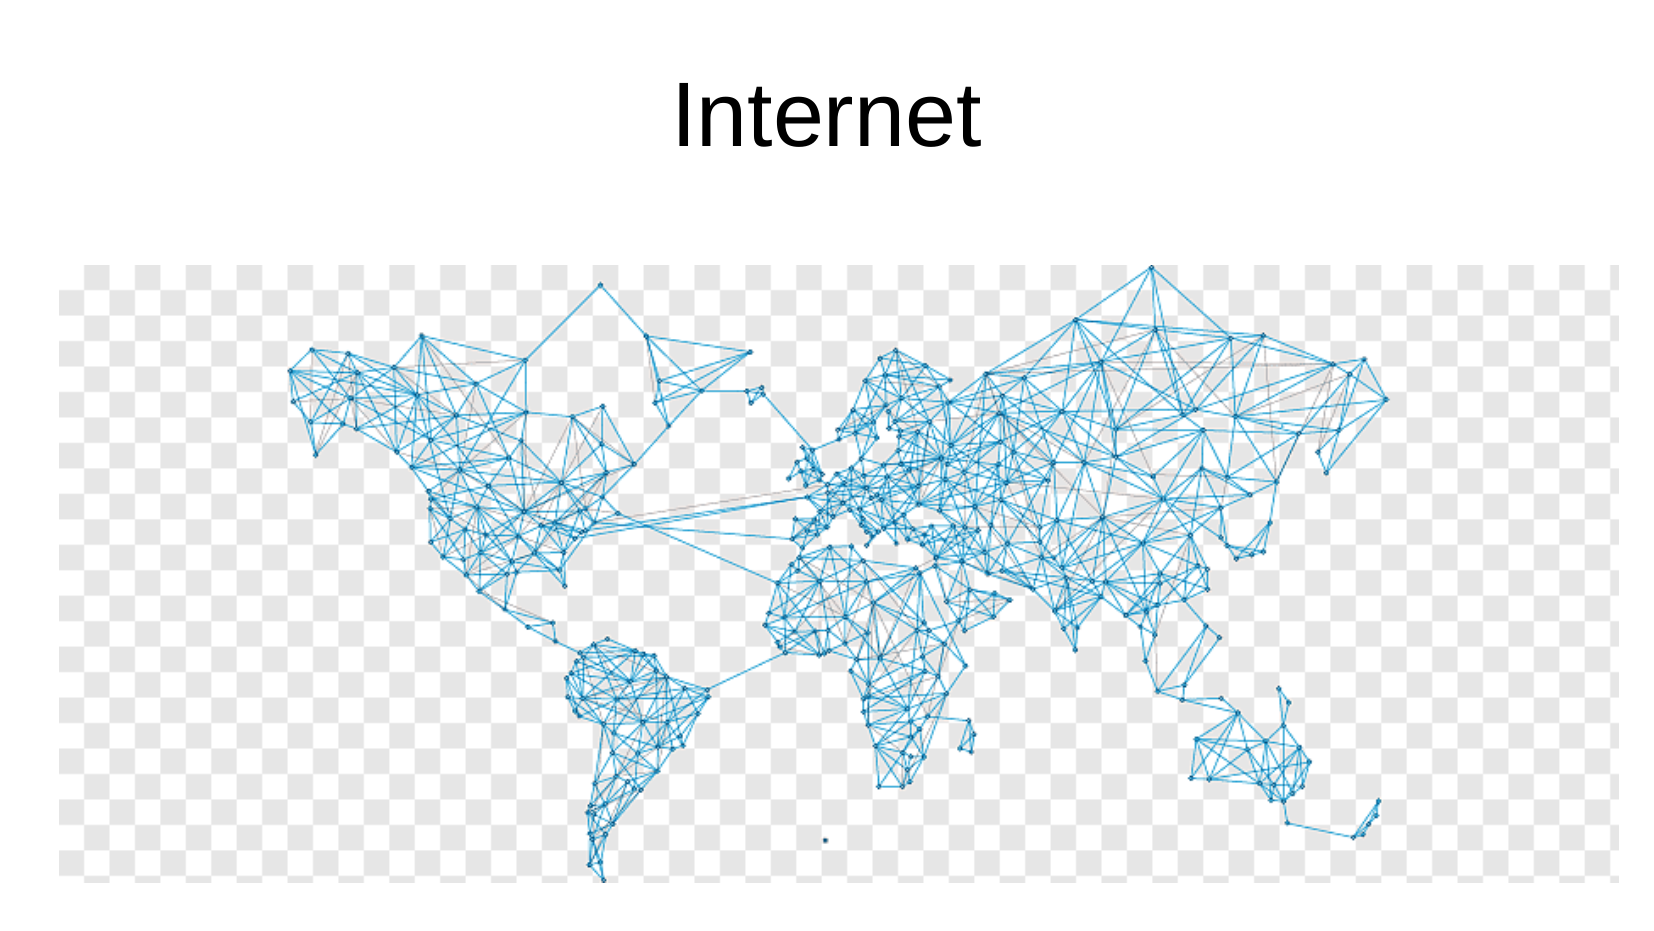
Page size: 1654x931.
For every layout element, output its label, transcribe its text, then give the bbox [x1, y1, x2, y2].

title Internet [82, 37, 1571, 193]
picture [59, 265, 1619, 883]
